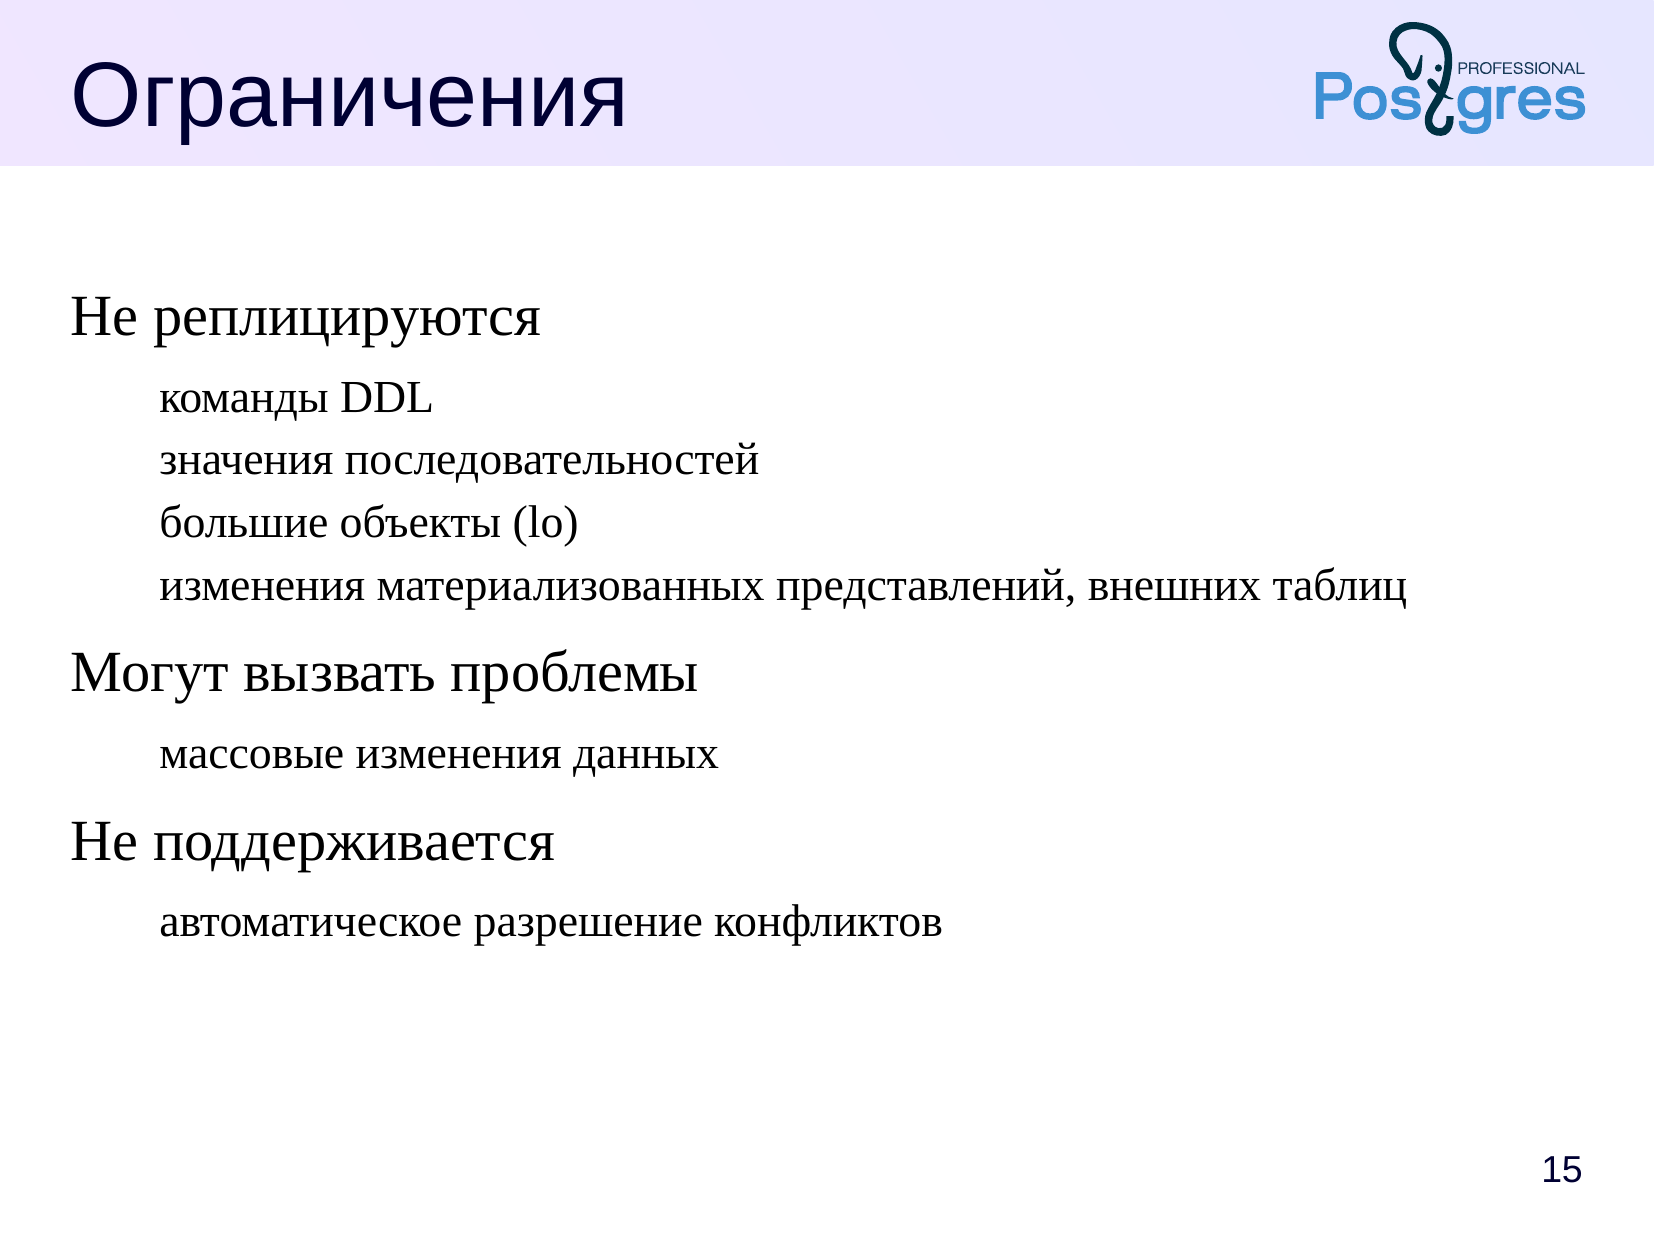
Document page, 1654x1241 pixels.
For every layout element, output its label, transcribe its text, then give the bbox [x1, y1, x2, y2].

list Не реплицируются команды DDL значения последовательностей большие объекты (lo) изменения материализованных представлений, внешних таблиц Могут вызвать проблемы массовые изменения данных Не поддерживается автоматическое разрешение конфликтов [70, 283, 1583, 1134]
title Ограничения [70, 43, 1276, 147]
